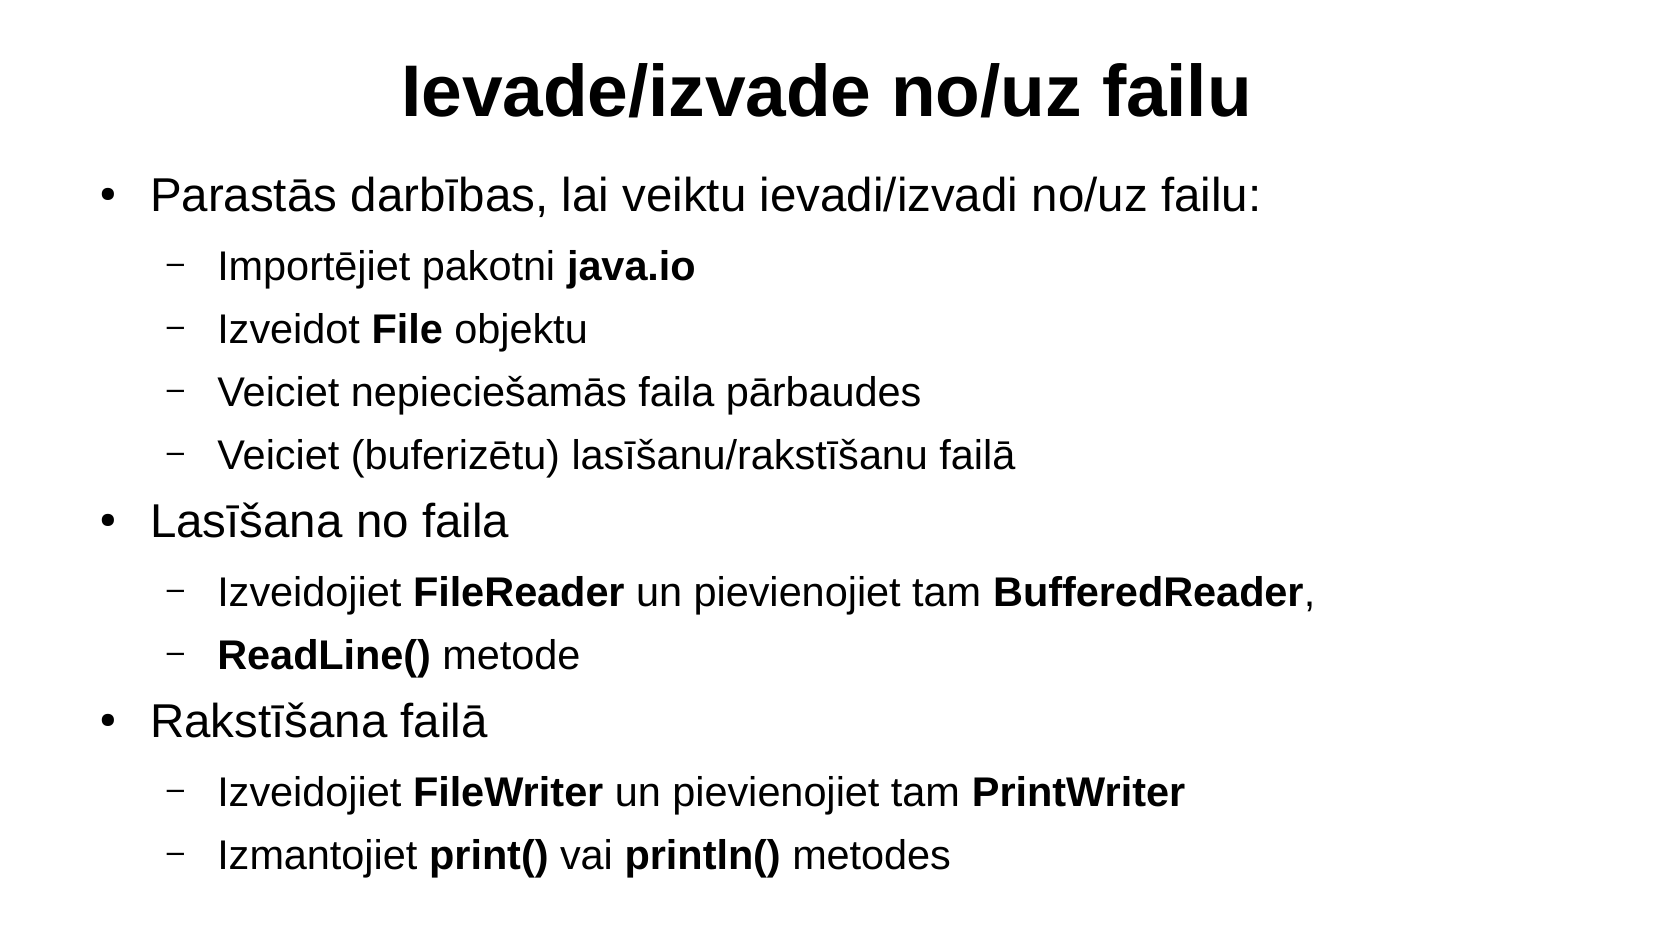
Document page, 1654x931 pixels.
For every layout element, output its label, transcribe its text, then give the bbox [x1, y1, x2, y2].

title Ievade/izvade no/uz failu [82, 37, 1571, 147]
list Parastās darbības, lai veiktu ievadi/izvadi no/uz failu: Importējiet pakotni java.io Izveidot File objektu Veiciet nepieciešamās faila pārbaudes Veiciet (buferizētu) lasīšanu/rakstīšanu failā Lasīšana no faila Izveidojiet FileReader un pievienojiet tam BufferedReader, ReadLine() metode Rakstīšana failā Izveidojiet FileWriter un pievienojiet tam PrintWriter Izmantojiet print() vai println() metodes [82, 168, 1538, 889]
